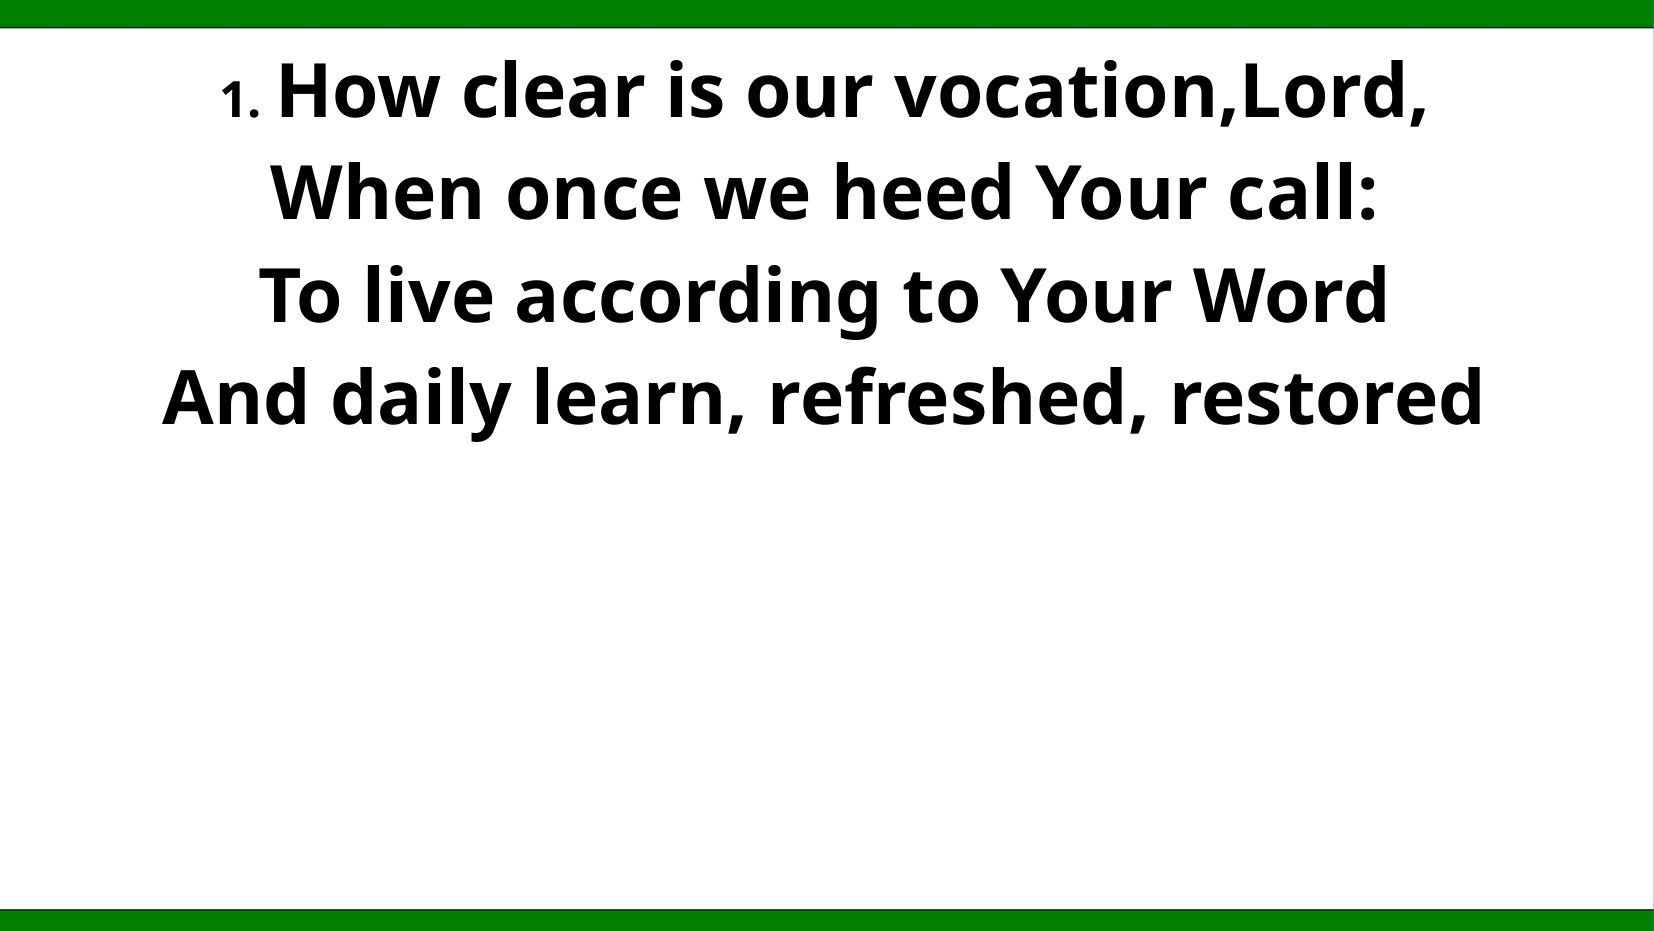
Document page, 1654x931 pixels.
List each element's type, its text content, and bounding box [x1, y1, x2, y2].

picture [0, 0, 1654, 931]
text_box 1. How clear is our vocation,Lord, When once we heed Your call: To live according to Your Word And daily learn, refreshed, restored [105, 30, 1546, 451]
